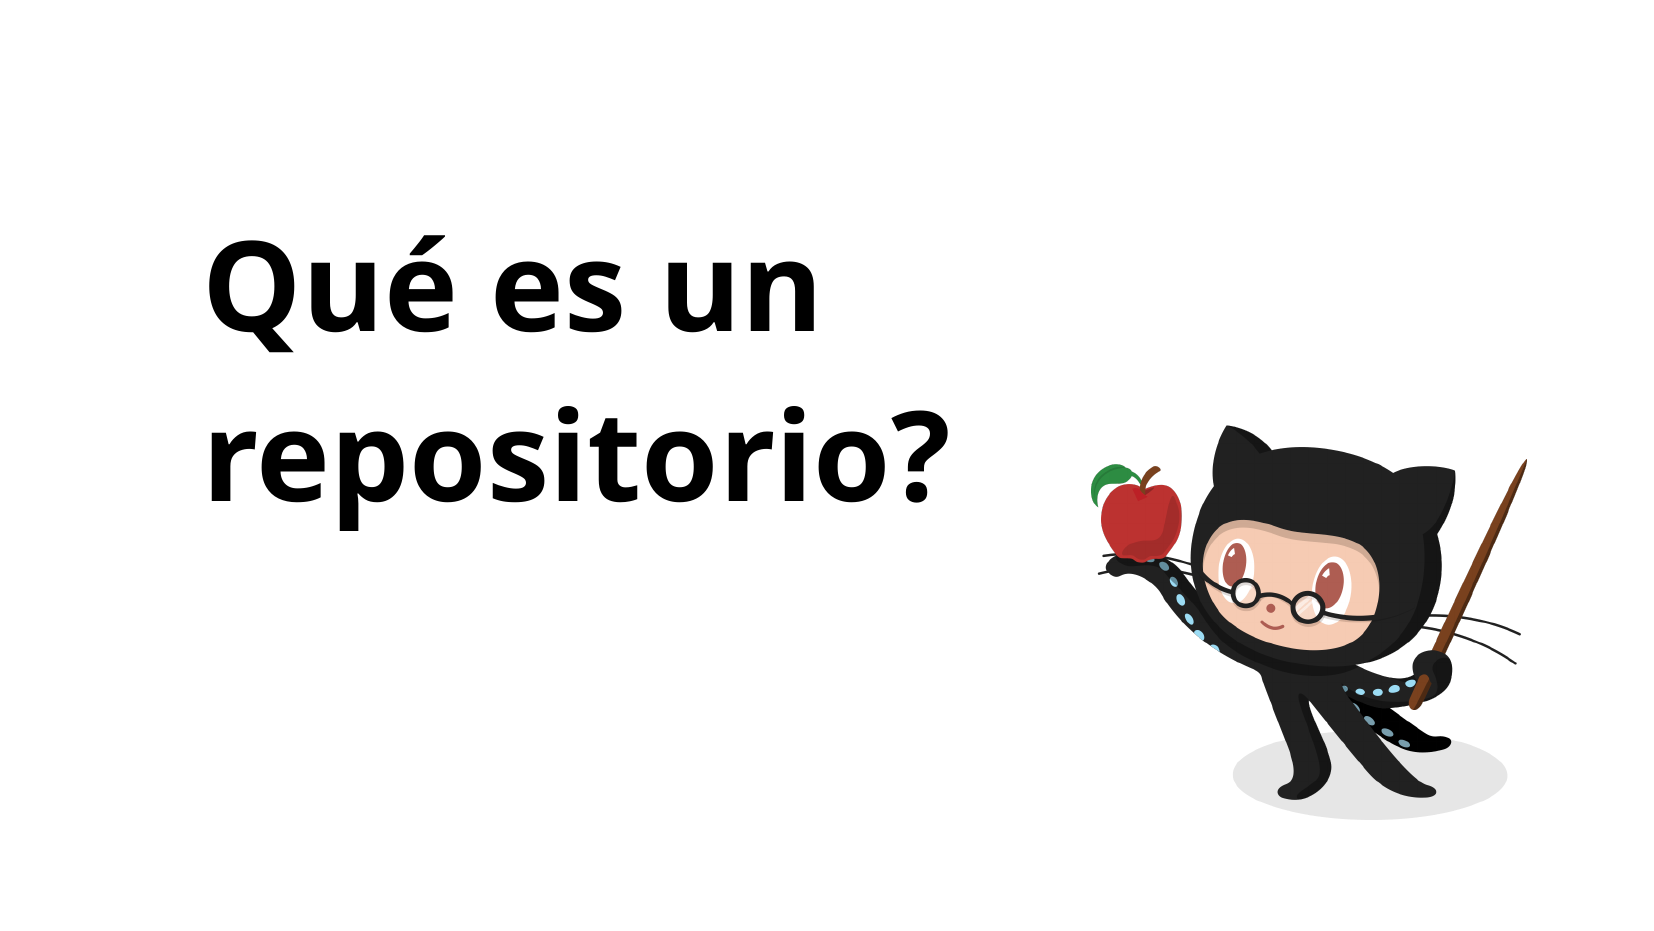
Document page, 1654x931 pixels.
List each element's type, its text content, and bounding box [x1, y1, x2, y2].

picture [1091, 404, 1527, 841]
text_box Qué es un repositorio? [187, 190, 1533, 351]
